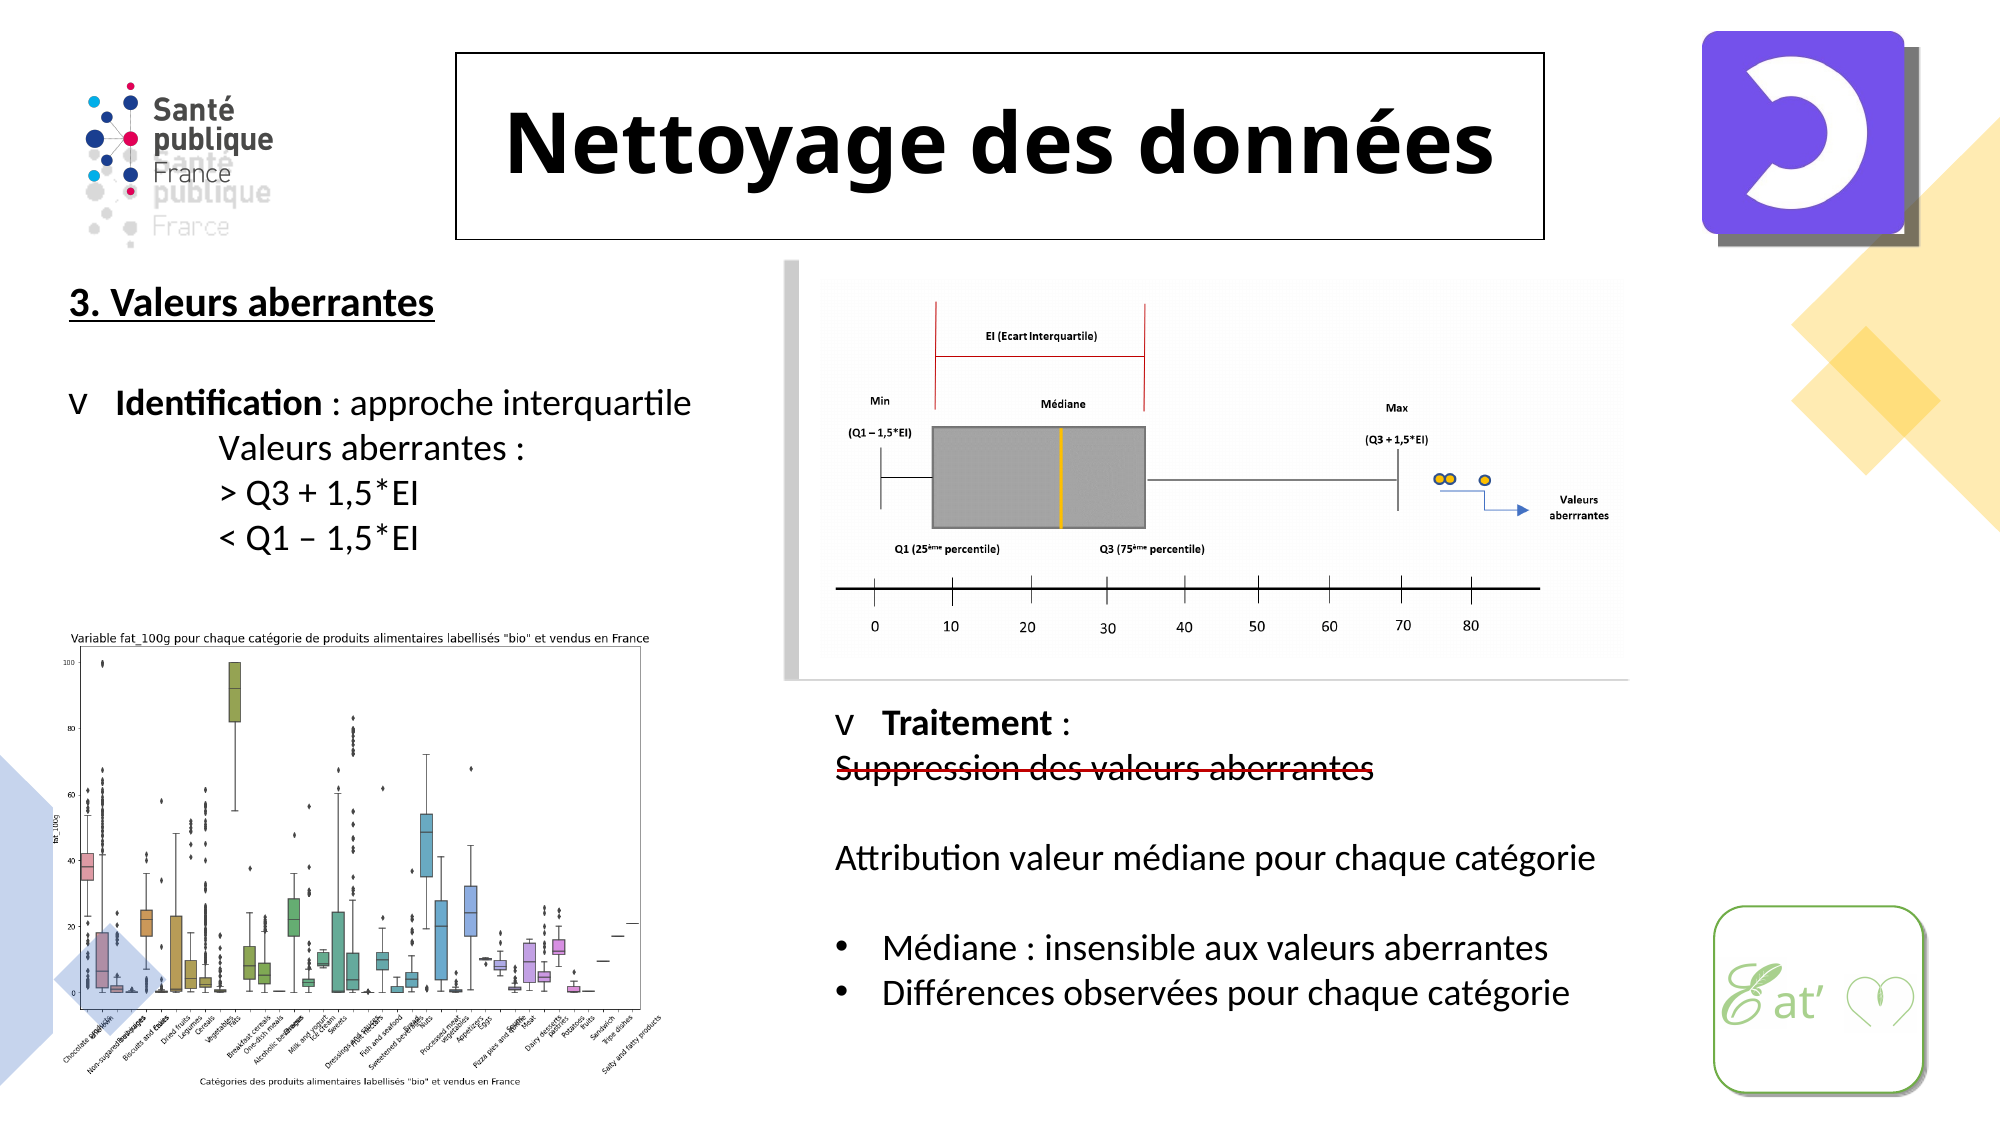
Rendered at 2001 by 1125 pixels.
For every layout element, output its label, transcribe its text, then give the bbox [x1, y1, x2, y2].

text_box [1791, 116, 2000, 533]
picture [83, 46, 323, 237]
text_box Identification : approche interquartile Valeurs aberrantes : > Q3 + 1,5*EI < Q1 – 1,5*EI [53, 370, 778, 568]
text_box Traitement : Suppression des valeurs aberrantes Attribution valeur médiane pour chaque catégorie Médiane : insensible aux valeurs aberrantes Différences observées pour chaque catégorie [820, 690, 1624, 1024]
text_box [0, 754, 167, 1086]
picture [1716, 957, 1787, 1029]
title Nettoyage des données [455, 53, 1544, 240]
text_box at’ [1757, 965, 1874, 1036]
text_box 3. Valeurs aberrantes [53, 267, 710, 334]
picture [1702, 31, 1905, 234]
picture [1844, 974, 1917, 1033]
text_box [1714, 906, 1924, 1093]
picture [53, 622, 675, 1093]
picture [820, 279, 1624, 659]
